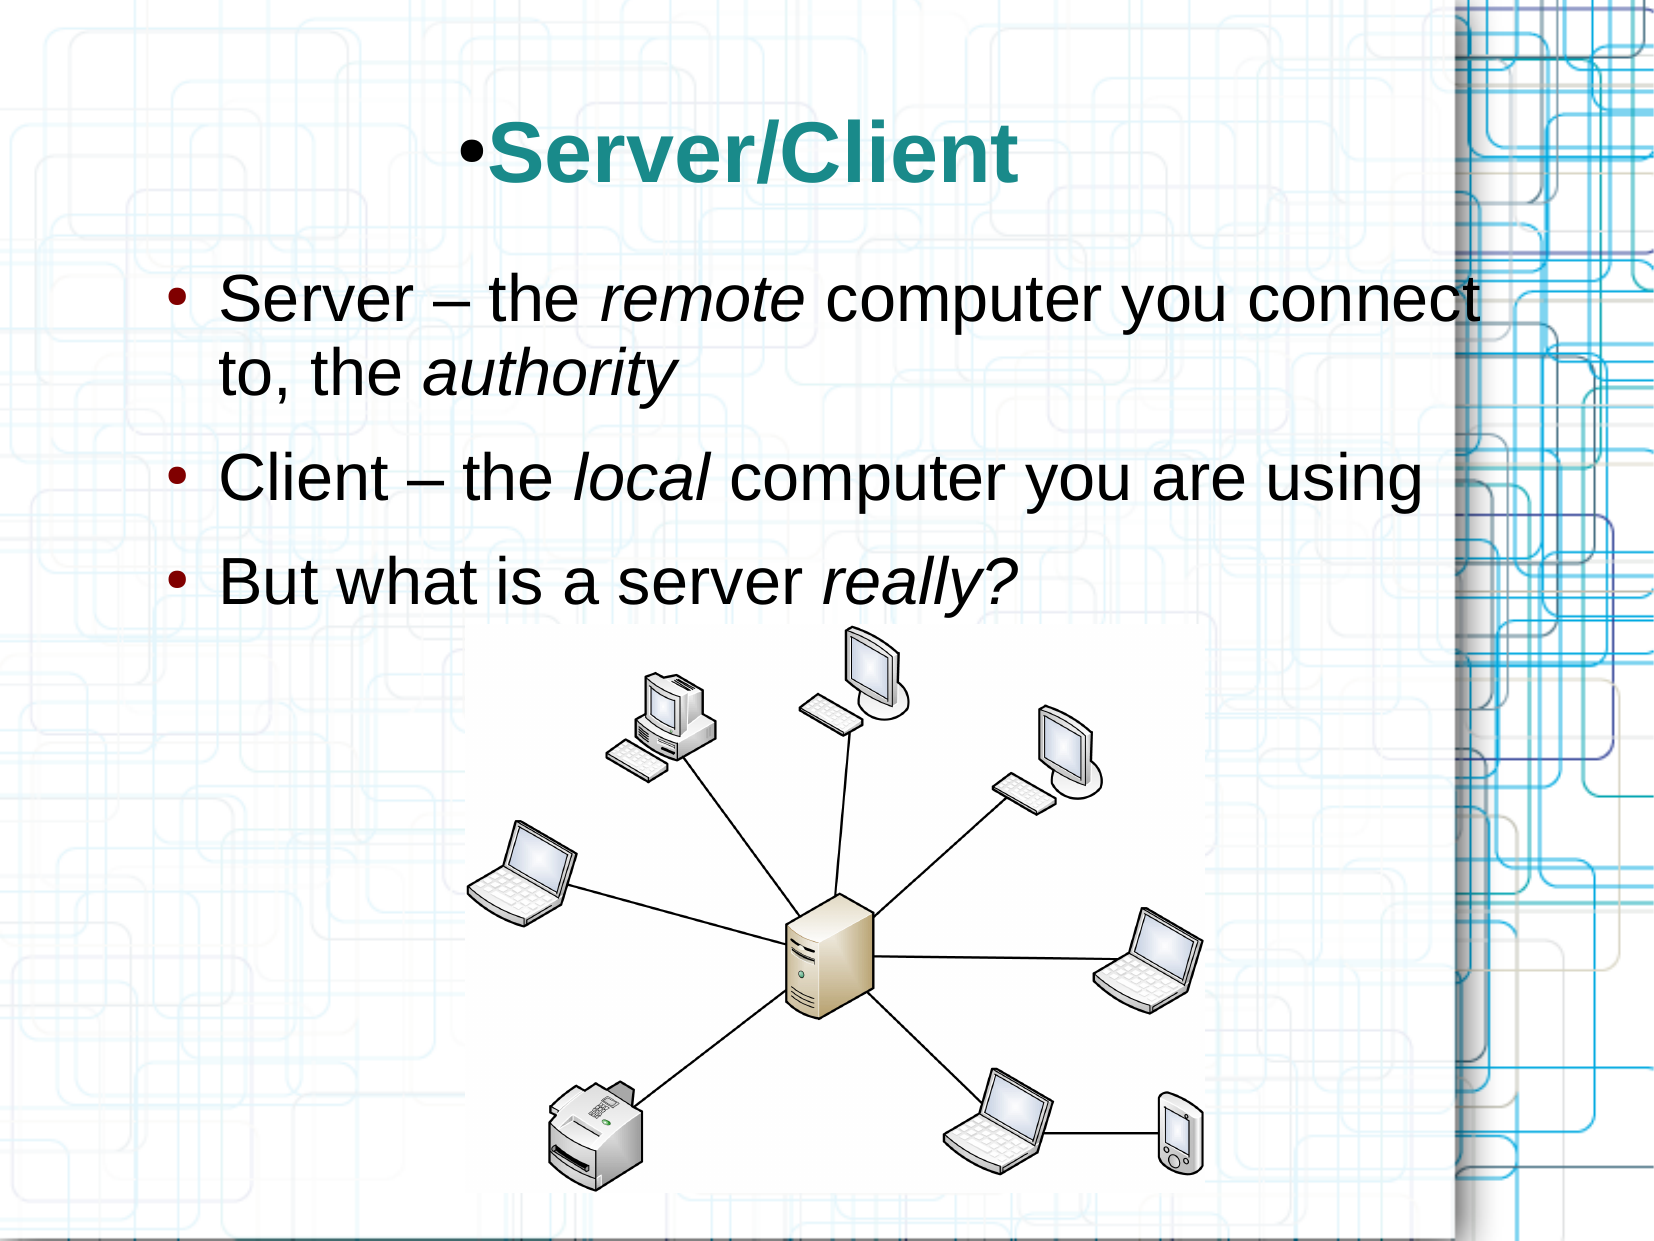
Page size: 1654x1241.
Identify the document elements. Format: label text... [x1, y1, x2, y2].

picture [0, 0, 1654, 1241]
list Server – the remote computer you connect to, the authority Client – the local computer you are using But what is a server really? [147, 260, 1506, 980]
title Server/Client [59, 49, 1418, 257]
